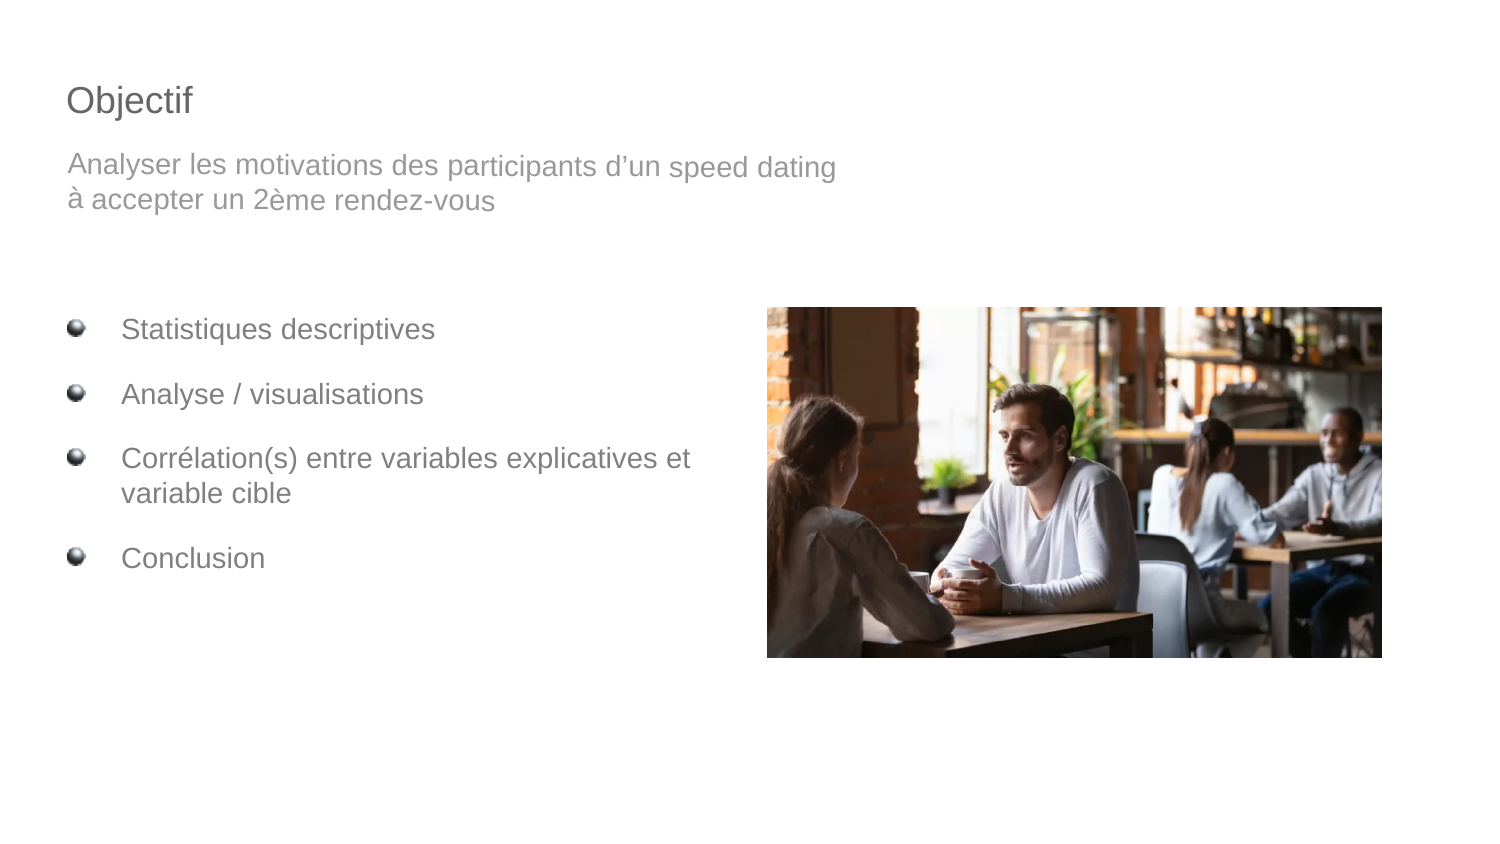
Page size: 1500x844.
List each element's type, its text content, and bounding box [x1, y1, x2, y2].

list Statistiques descriptives Analyse / visualisations Corrélation(s) entre variables explicatives et variable cible Conclusion [35, 278, 709, 697]
list Analyser les motivations des participants d’un speed dating à accepter un 2ème rendez-vous [52, 137, 911, 237]
picture [767, 307, 1382, 658]
title Objectif [51, 61, 438, 156]
